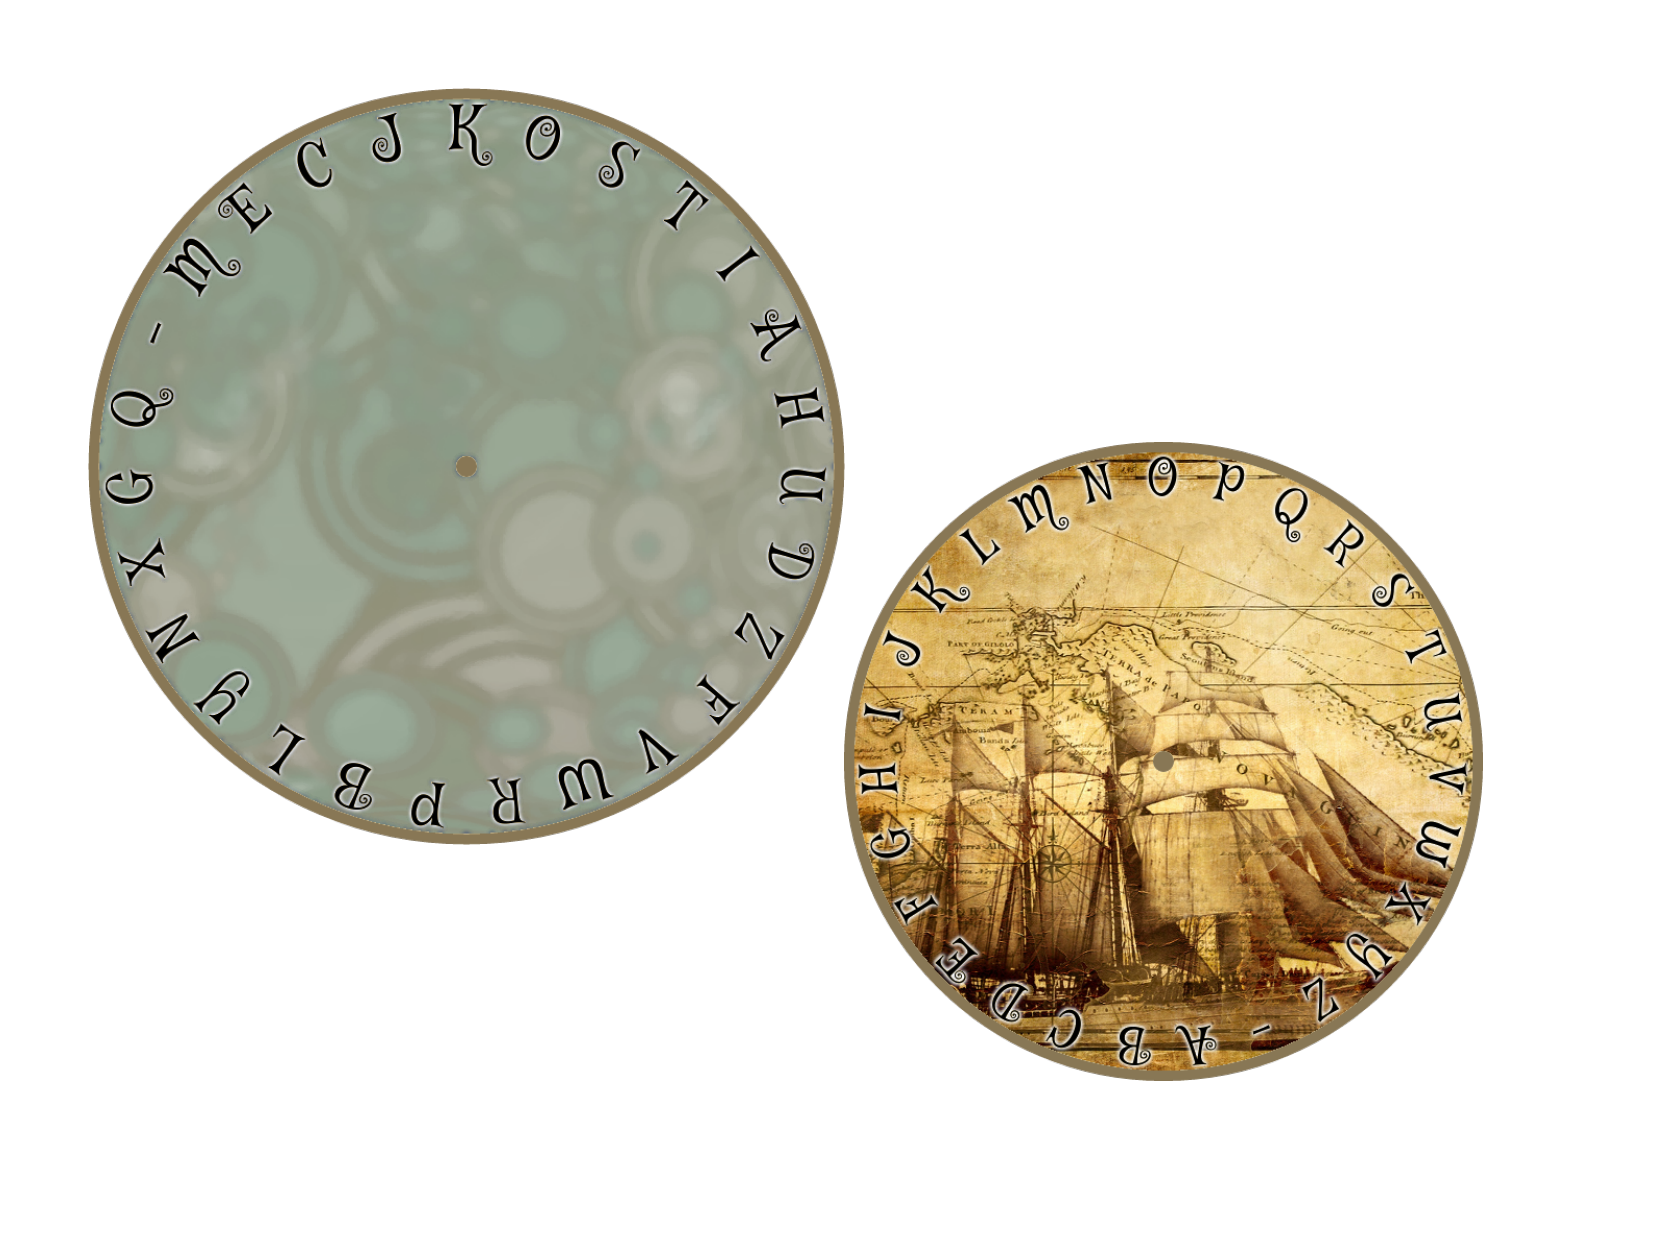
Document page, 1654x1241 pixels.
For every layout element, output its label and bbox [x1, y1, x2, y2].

picture [88, 88, 1483, 1081]
